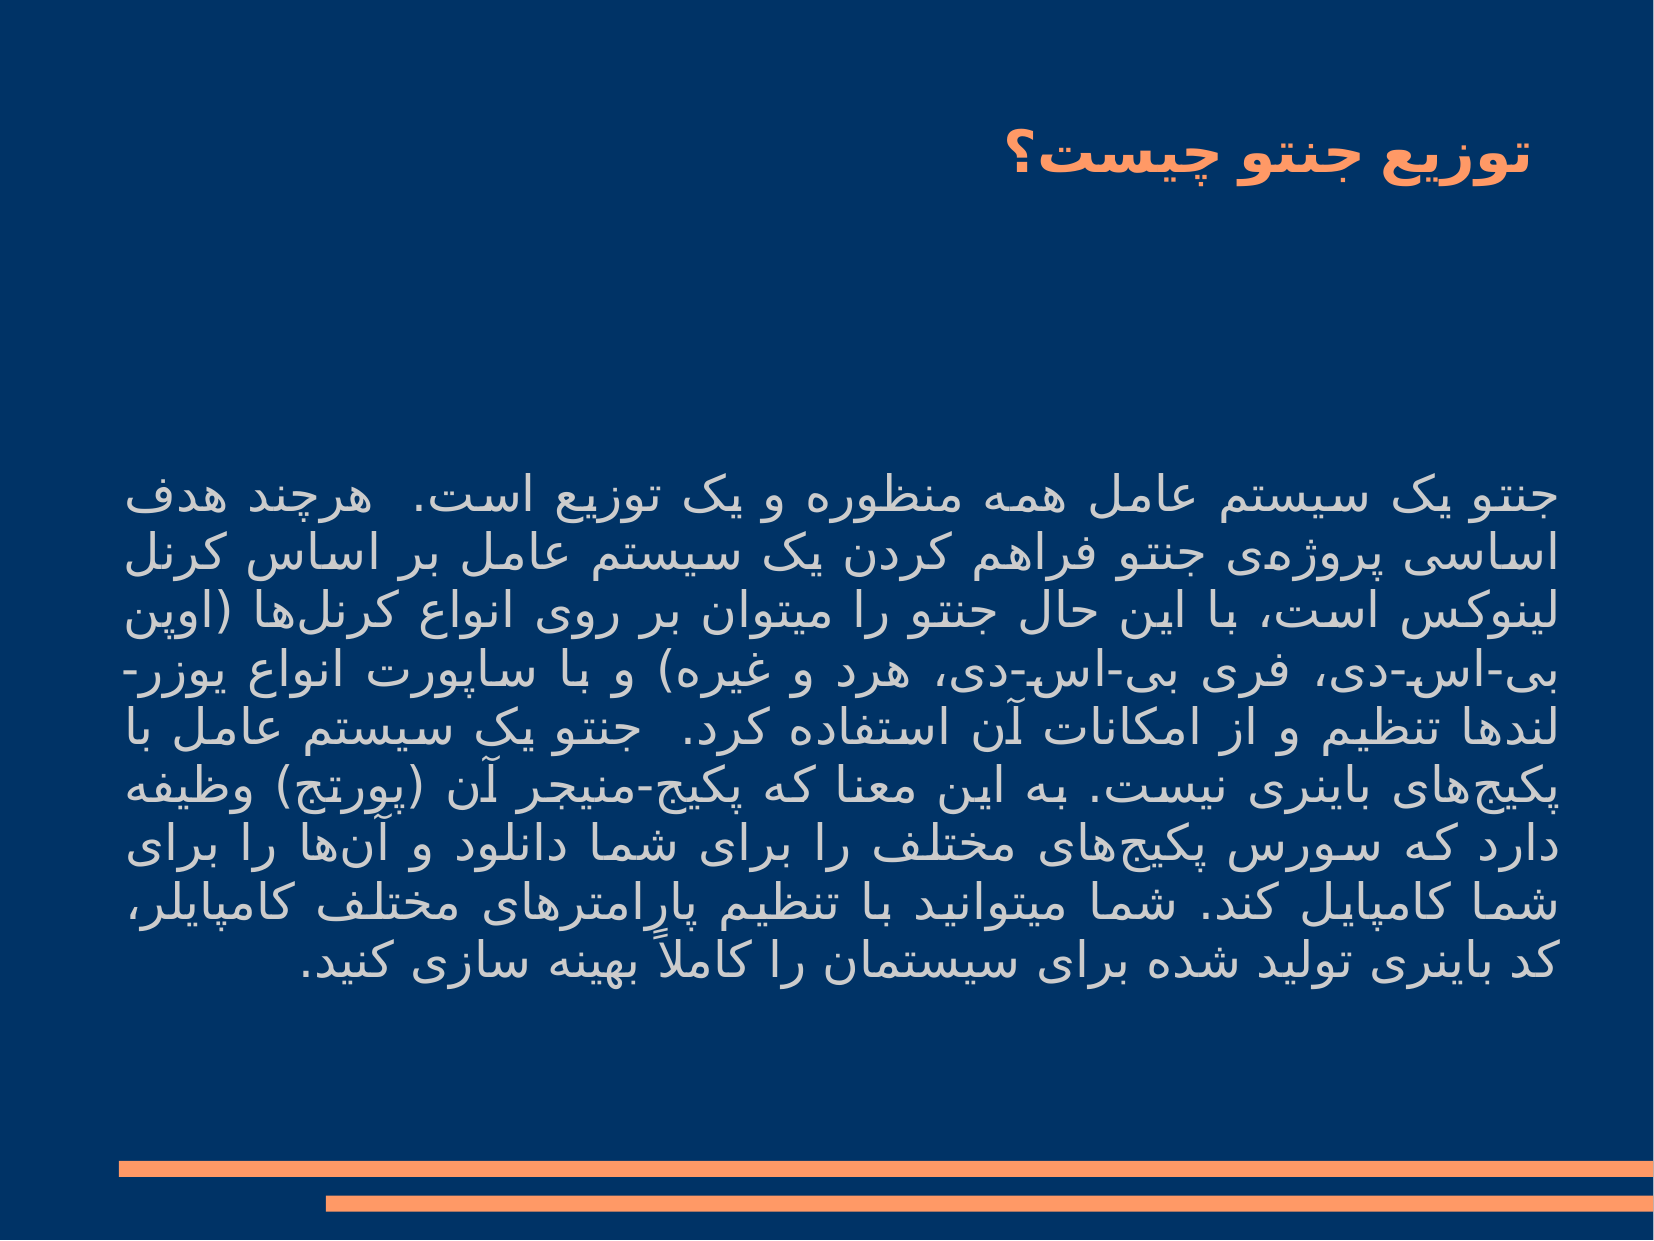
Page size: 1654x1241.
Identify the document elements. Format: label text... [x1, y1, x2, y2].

title توزیع جنتو چیست؟ [121, 46, 1534, 254]
subtitle جنتو یک سیستم عامل همه منظوره و یک توزیع است. هرچند هدف اساسی پروژه‌ی جنتو فراهم کردن یک سیستم عامل بر اساس کرنل لینوکس است،‌ با این حال جنتو را میتوان بر روی انواع کرنل‌ها (اوپن بی-اس-دی، فری بی-اس-دی، هرد و غیره) و با ساپورت انواع یوزر-لندها تنظیم و از امکانات آن استفاده کرد. جنتو یک سیستم عامل با پکیج‌های باینری نیست. به این معنا که پکیج-منیجر آن (پورتج) وظیفه دارد که سورس پکیج‌های مختلف را برای شما دانلود و آن‌ها را برای شما کامپایل کند. شما میتوانید با تنظیم پارامترهای مختلف کامپایلر، کد باینری تولید شده برای سیستمان را کاملاً بهینه سازی کنید. [121, 322, 1561, 1133]
